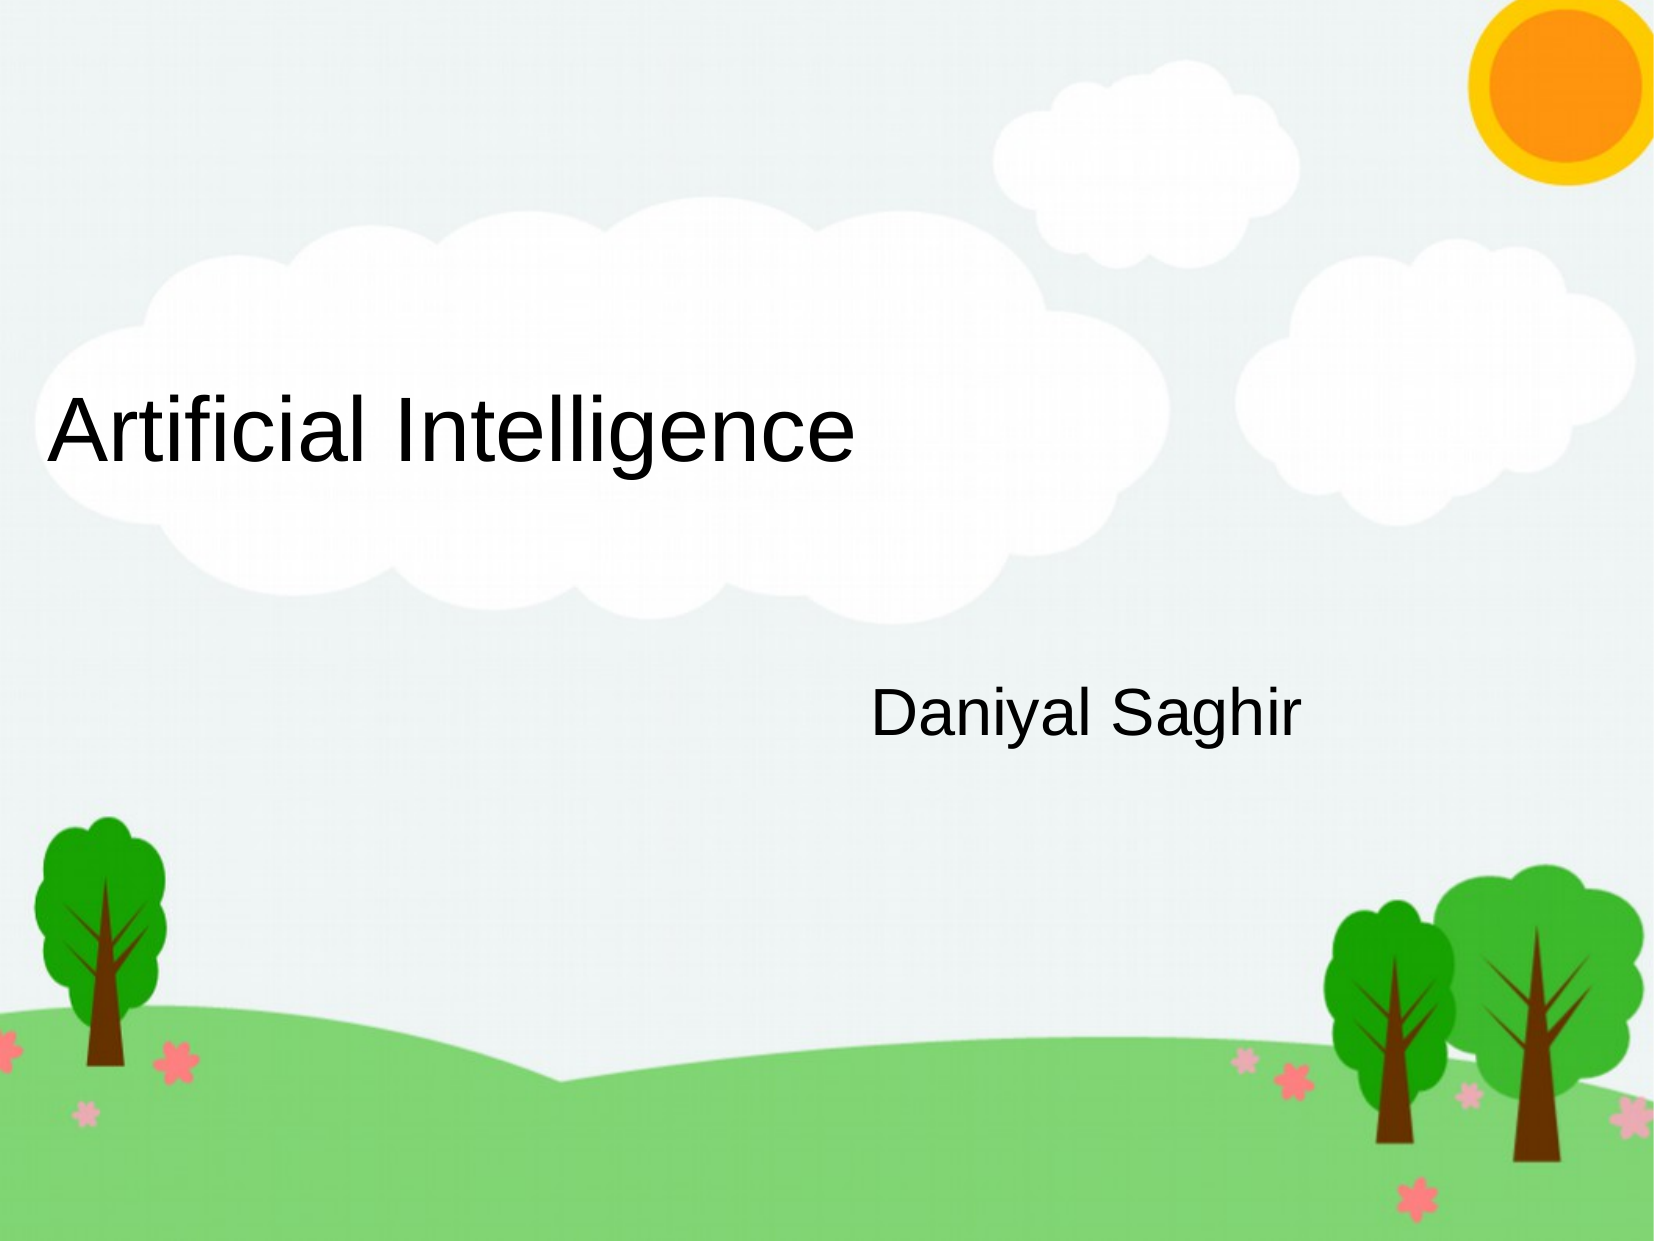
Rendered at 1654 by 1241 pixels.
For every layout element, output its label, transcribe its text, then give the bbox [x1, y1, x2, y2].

picture [0, 0, 1654, 1241]
subtitle Daniyal Saghir [661, 632, 1512, 792]
title Artificial Intelligence [47, 283, 1512, 577]
